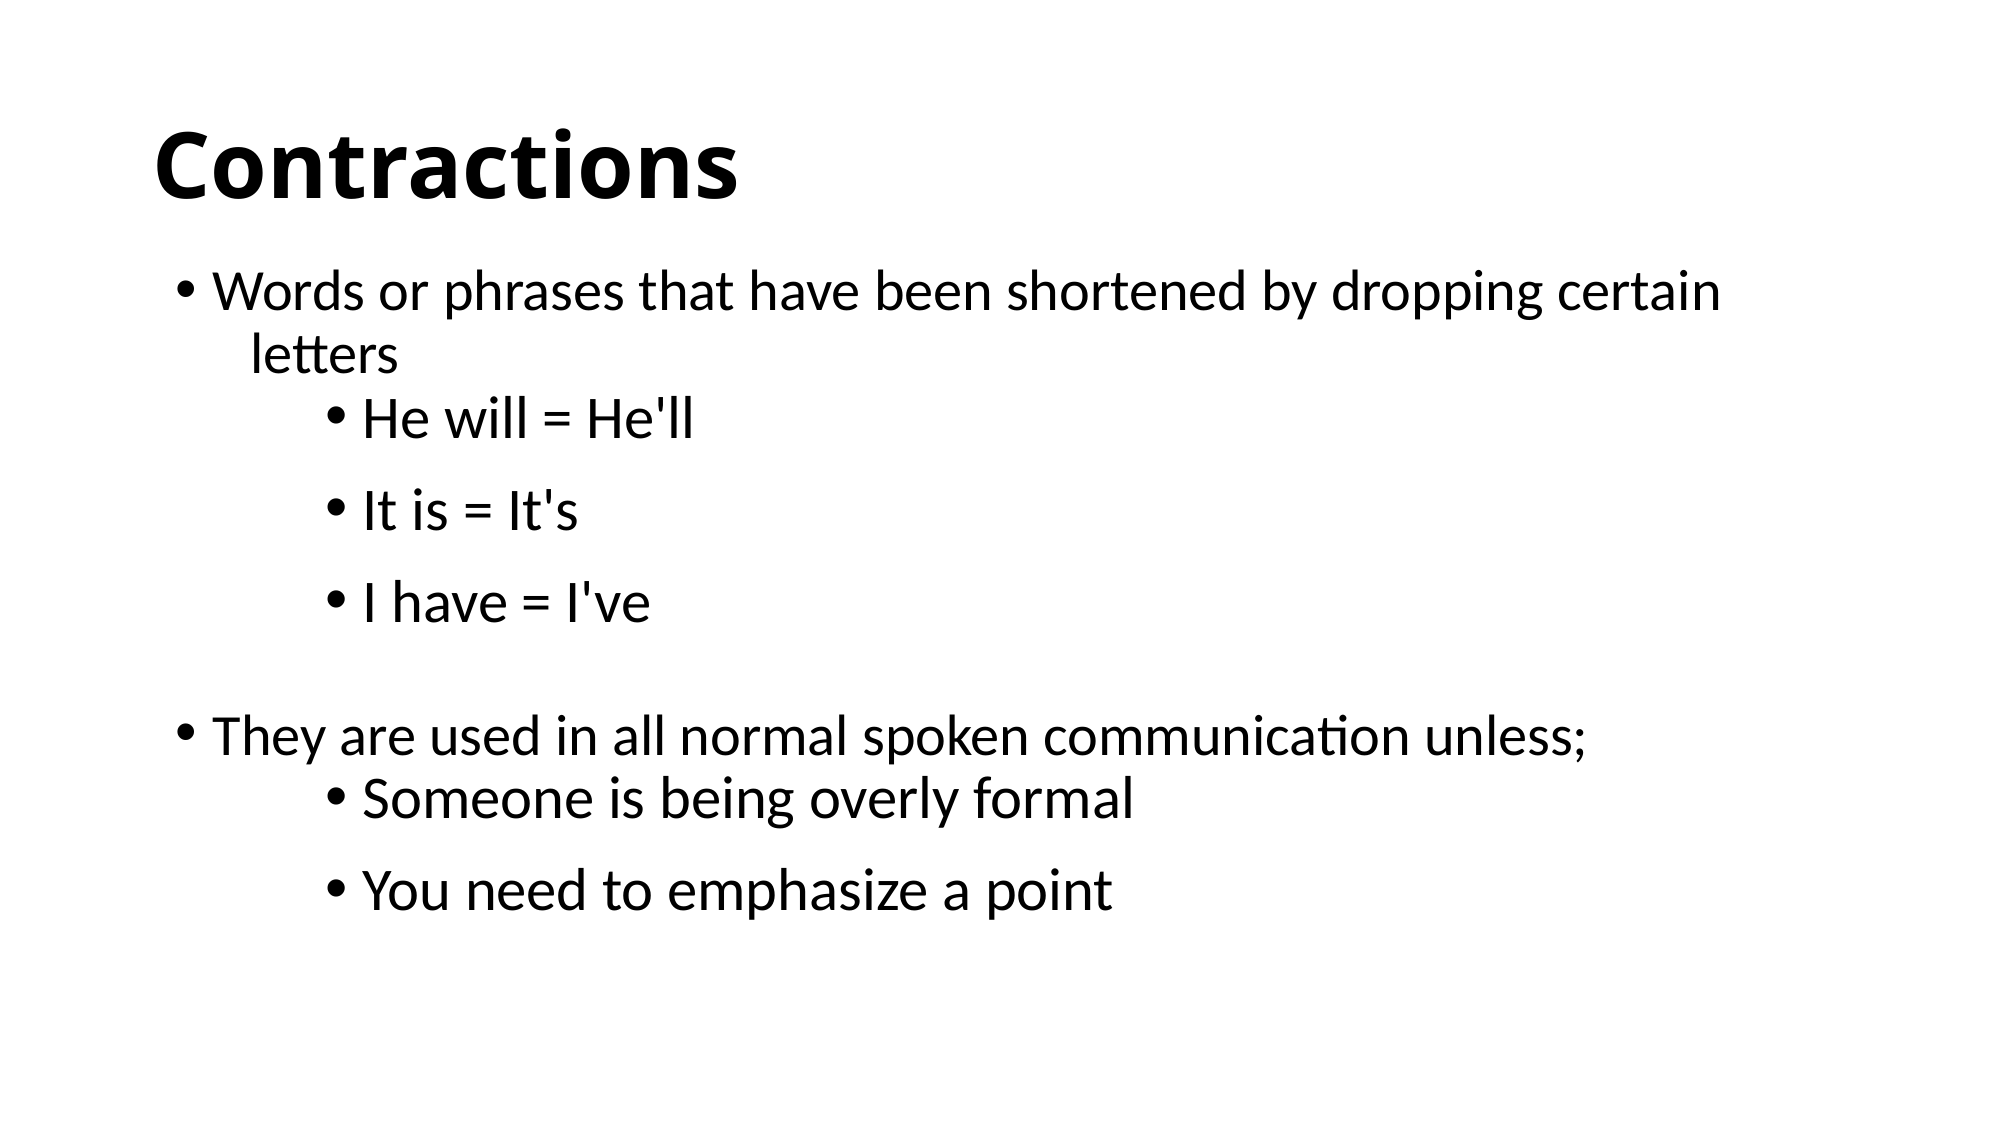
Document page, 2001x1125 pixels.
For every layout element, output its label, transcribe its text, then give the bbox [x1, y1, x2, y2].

title Contractions [137, 59, 1863, 278]
list Words or phrases that have been shortened by dropping certain letters He will = He'll It is = It's I have = I've They are used in all normal spoken communication unless; Someone is being overly formal You need to emphasize a point [160, 252, 1840, 1024]
